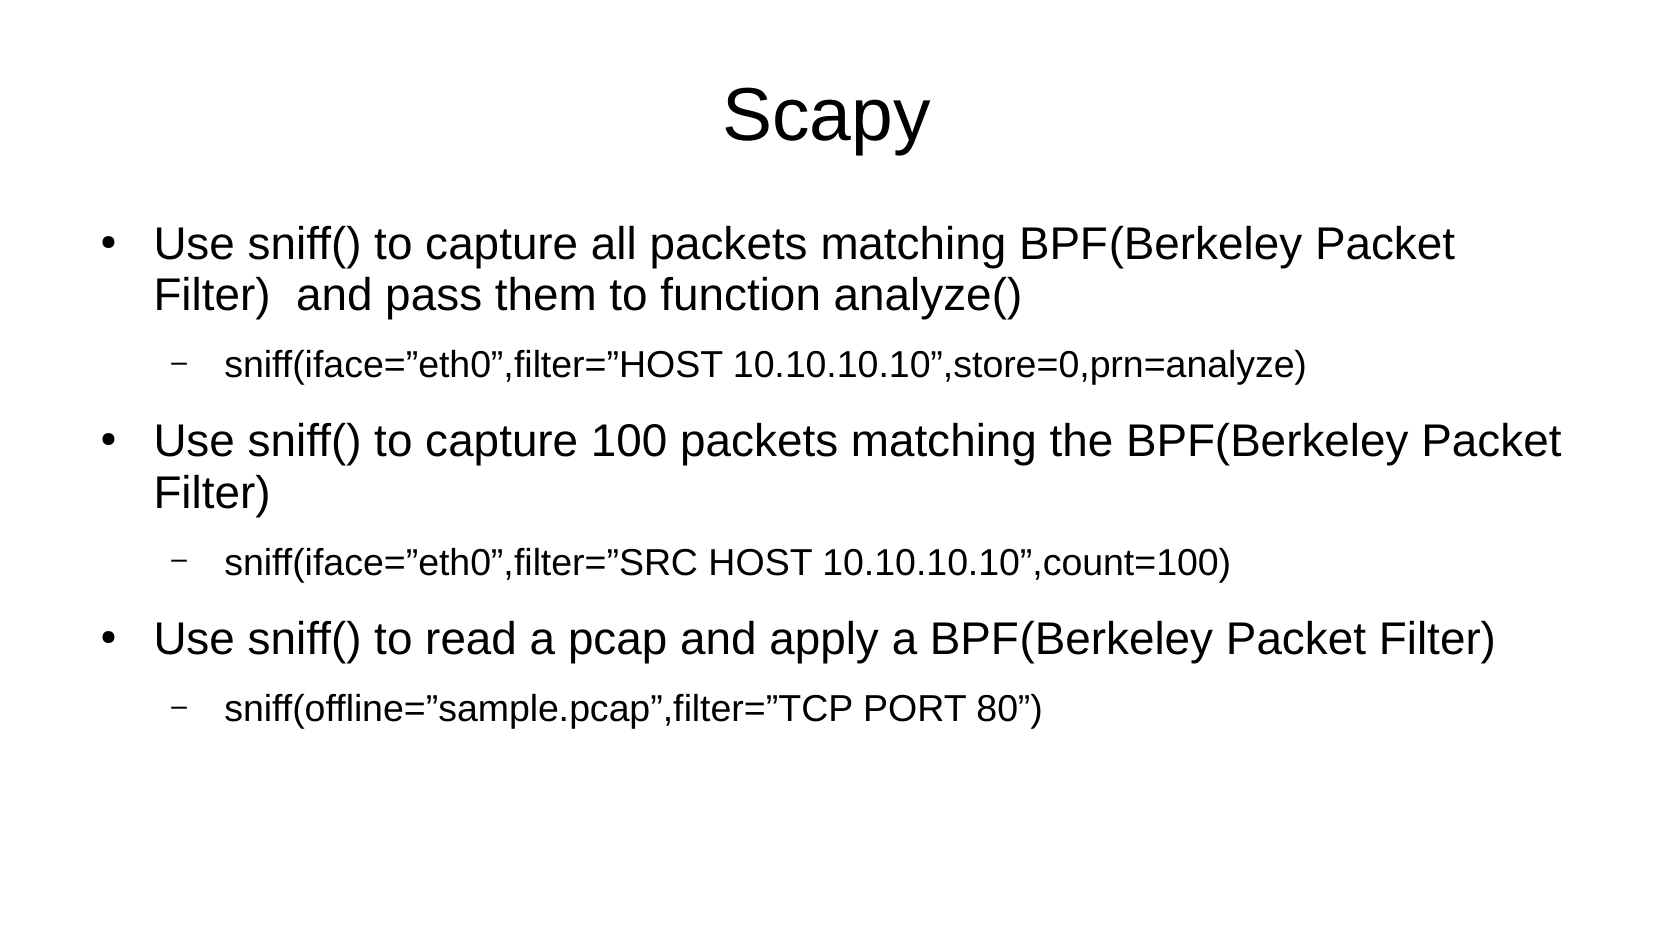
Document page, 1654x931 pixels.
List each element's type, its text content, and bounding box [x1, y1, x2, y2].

title Scapy [82, 37, 1571, 193]
list Use sniff() to capture all packets matching BPF(Berkeley Packet Filter) and pass them to function analyze() sniff(iface=”eth0”,filter=”HOST 10.10.10.10”,store=0,prn=analyze) Use sniff() to capture 100 packets matching the BPF(Berkeley Packet Filter) sniff(iface=”eth0”,filter=”SRC HOST 10.10.10.10”,count=100) Use sniff() to read a pcap and apply a BPF(Berkeley Packet Filter) sniff(offline=”sample.pcap”,filter=”TCP PORT 80”) [82, 217, 1571, 758]
